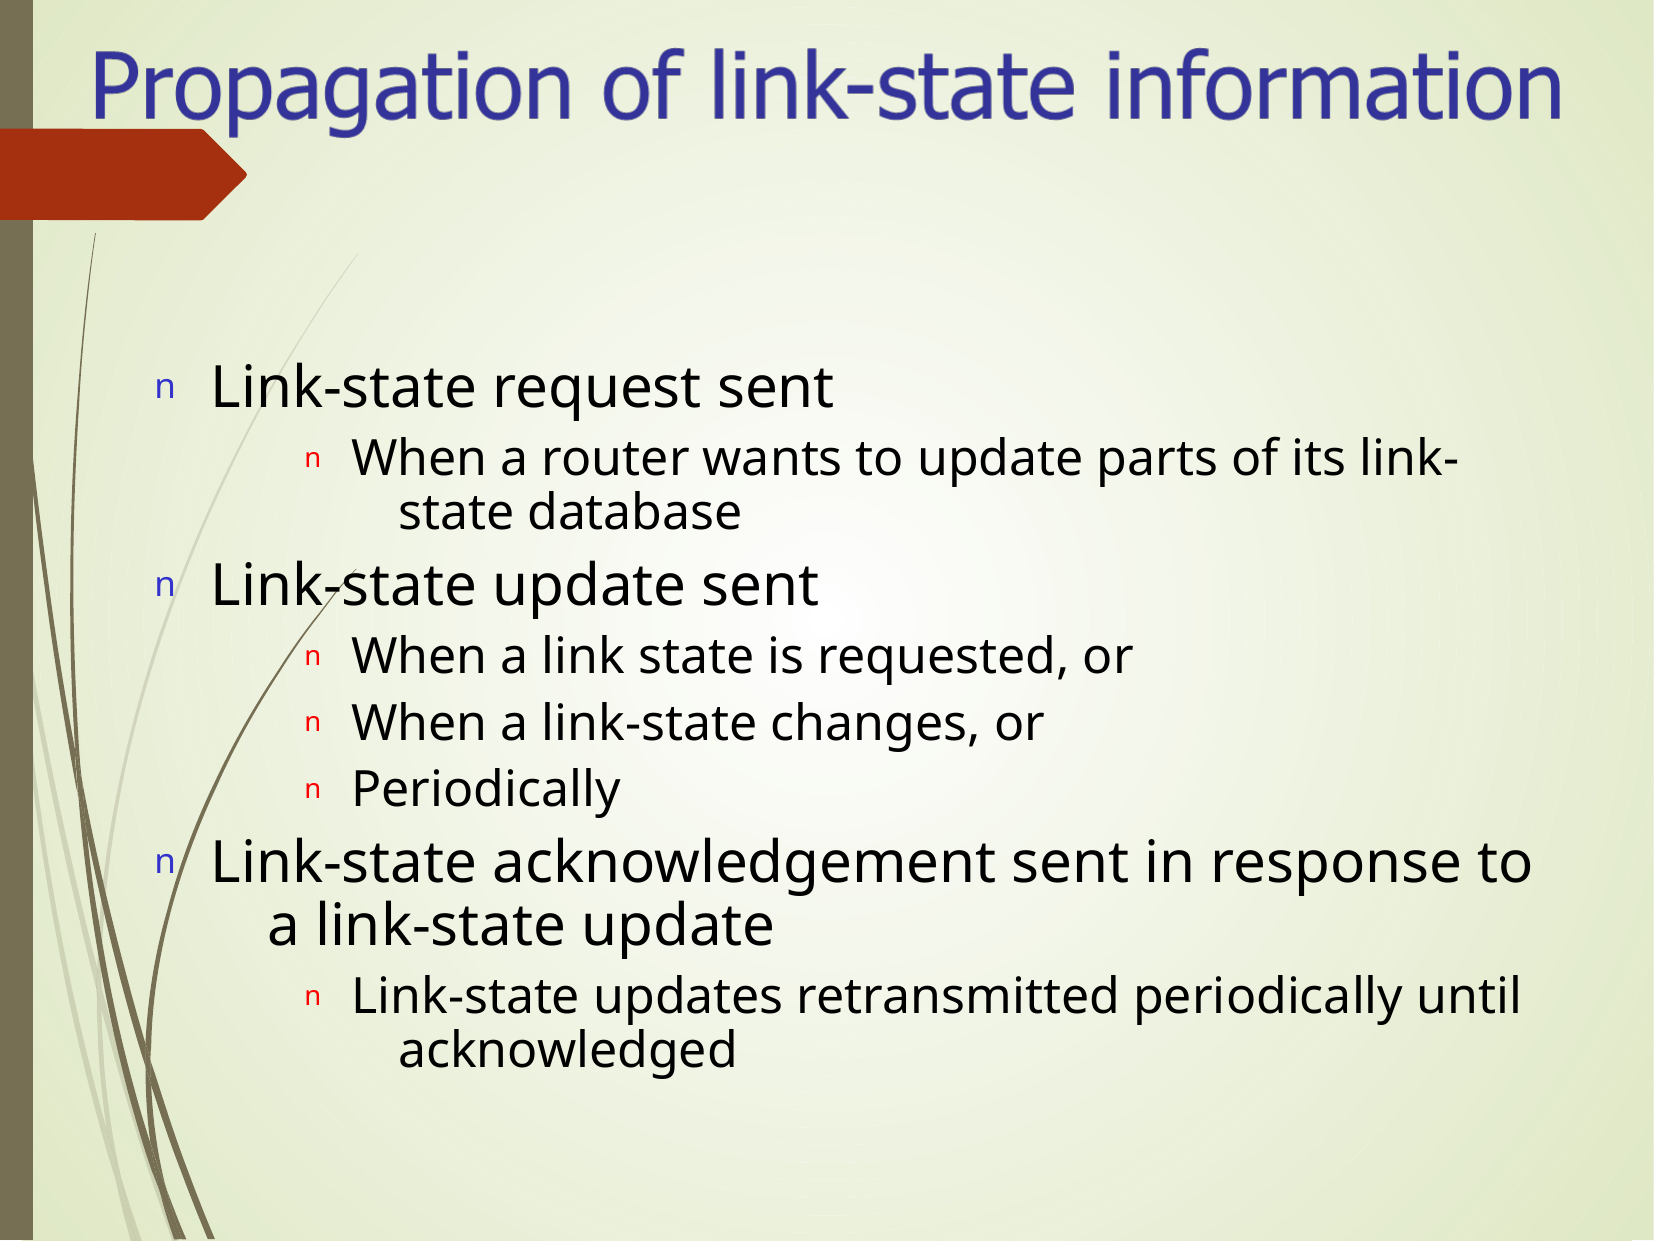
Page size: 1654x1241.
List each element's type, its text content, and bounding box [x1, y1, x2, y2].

picture [34, 0, 1620, 193]
text_box Link-state request sent When a router wants to update parts of its link-state database Link-state update sent When a link state is requested, or When a link-state changes, or Periodically Link-state acknowledgement sent in response to a link-state update Link-state updates retransmitted periodically until acknowledged [139, 350, 1565, 1086]
